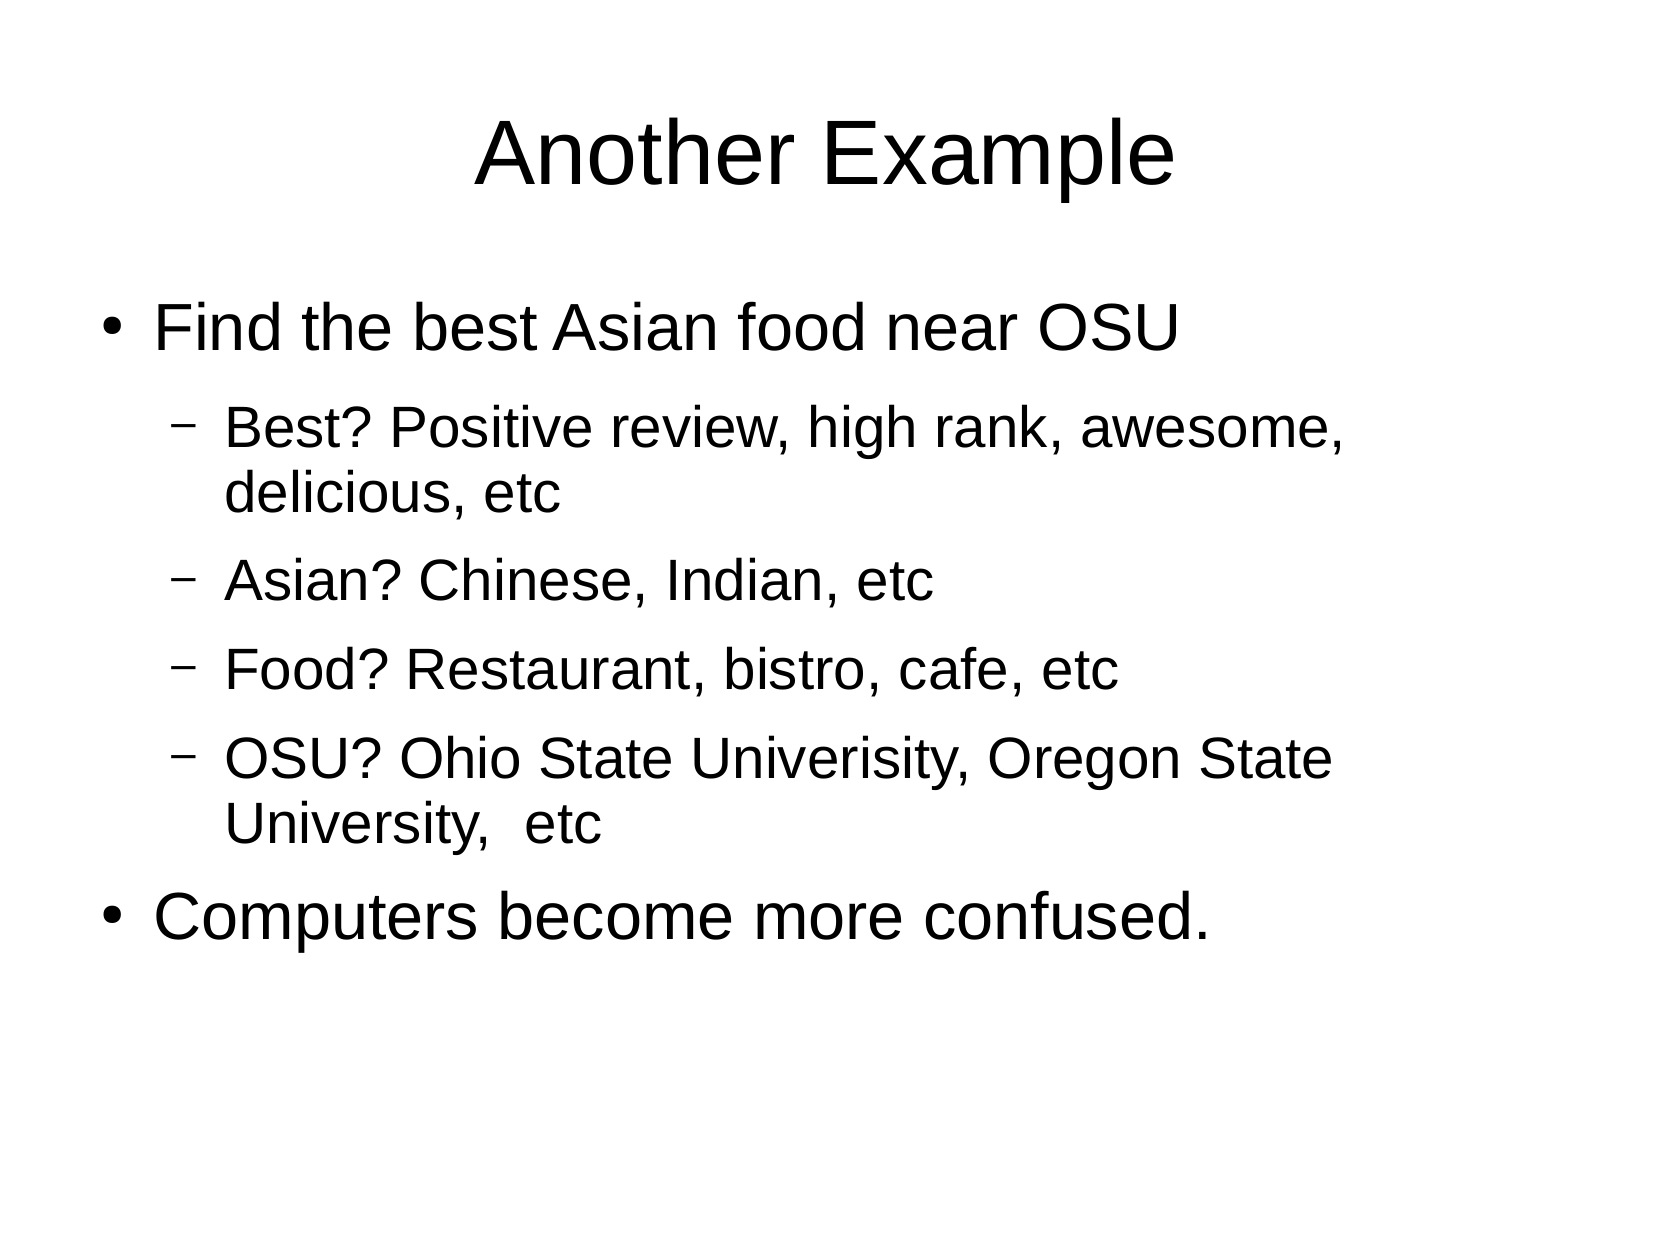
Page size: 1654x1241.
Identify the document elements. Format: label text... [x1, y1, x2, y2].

list Find the best Asian food near OSU Best? Positive review, high rank, awesome, delicious, etc Asian? Chinese, Indian, etc Food? Restaurant, bistro, cafe, etc OSU? Ohio State Univerisity, Oregon State University, etc Computers become more confused. [82, 290, 1538, 1010]
title Another Example [82, 49, 1571, 257]
